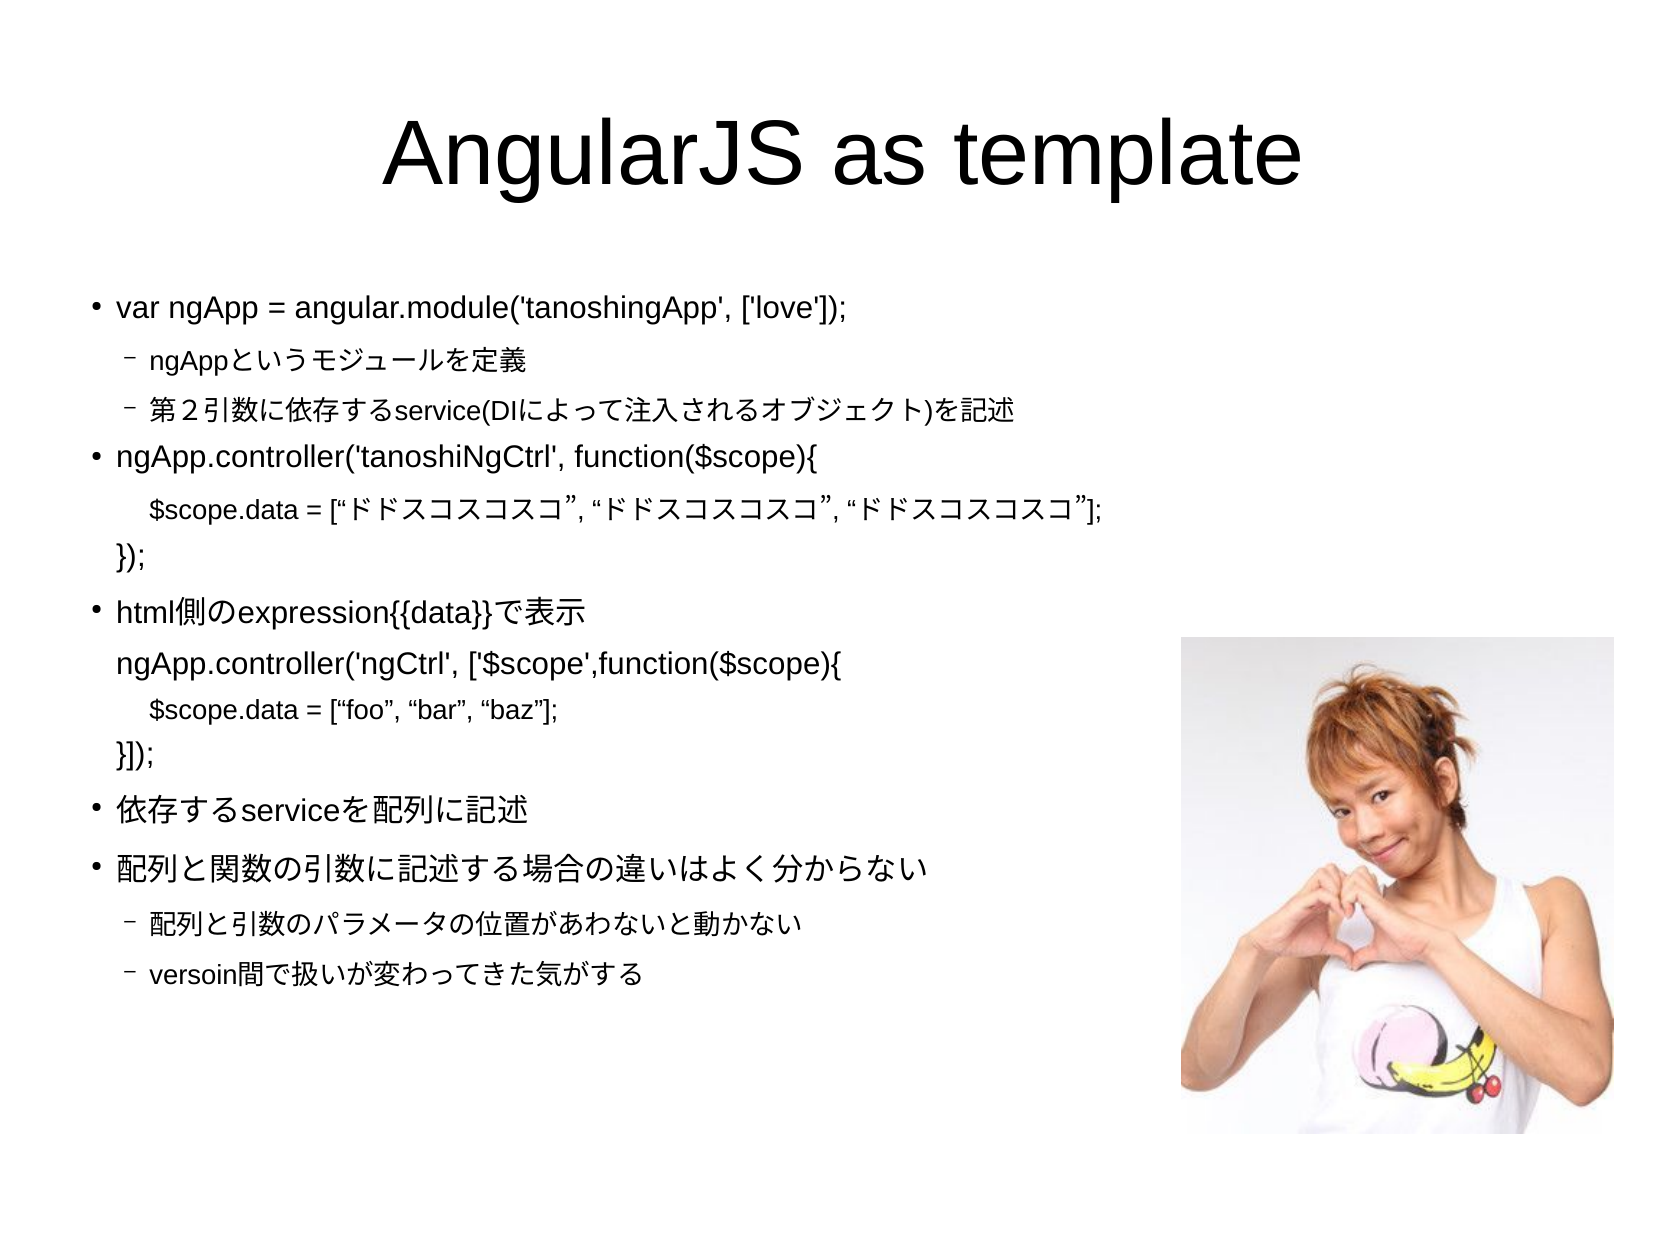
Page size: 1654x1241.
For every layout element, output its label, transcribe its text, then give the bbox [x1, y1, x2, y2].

list var ngApp = angular.module('tanoshingApp', ['love']); ngAppというモジュールを定義 第２引数に依存するservice(DIによって注入されるオブジェクト)を記述 ngApp.controller('tanoshiNgCtrl', function($scope){ $scope.data = [“ドドスコスコスコ”, “ドドスコスコスコ”, “ドドスコスコスコ”]; }); html側のexpression{{data}}で表示 ngApp.controller('ngCtrl', ['$scope',function($scope){ $scope.data = [“foo”, “bar”, “baz”]; }]); 依存するserviceを配列に記述 配列と関数の引数に記述する場合の違いはよく分からない 配列と引数のパラメータの位置があわないと動かない versoin間で扱いが変わってきた気がする [82, 290, 1571, 1010]
picture [1181, 637, 1614, 1134]
title AngularJS as template [82, 49, 1571, 257]
